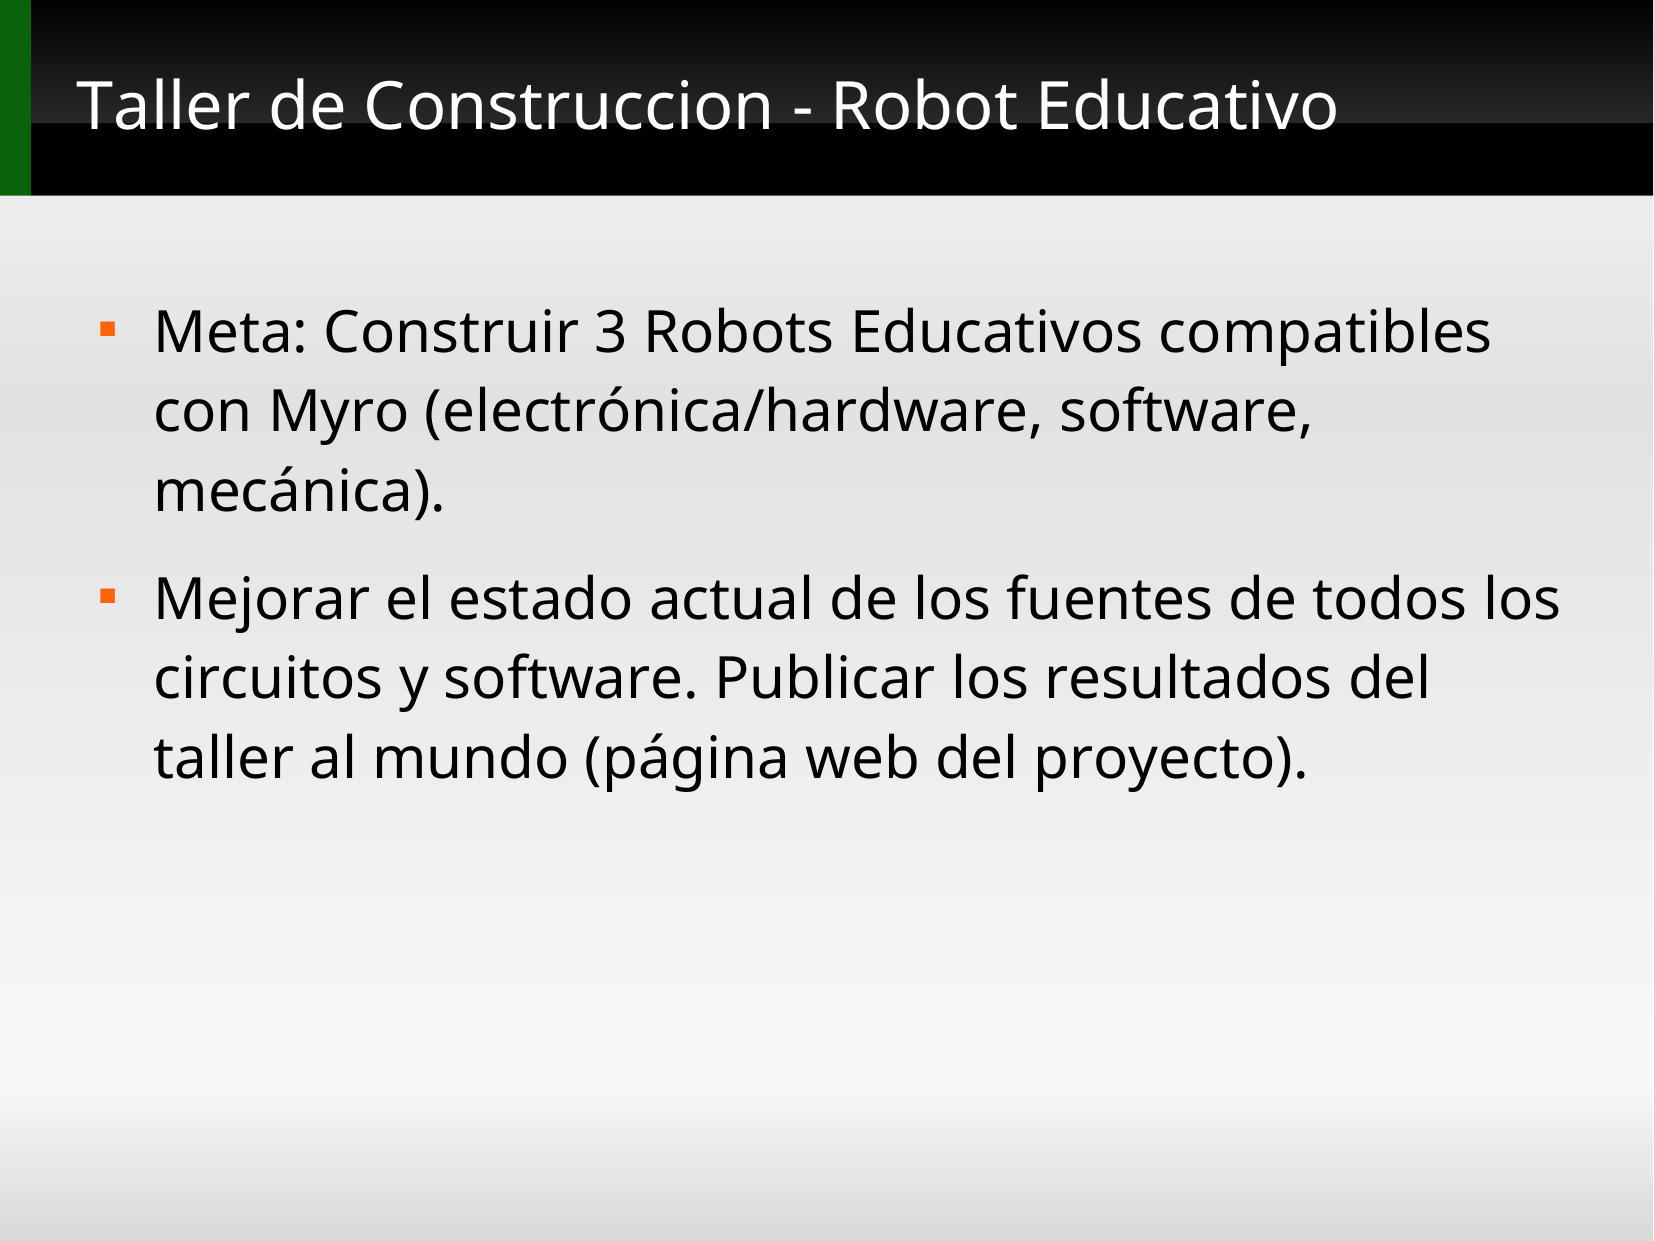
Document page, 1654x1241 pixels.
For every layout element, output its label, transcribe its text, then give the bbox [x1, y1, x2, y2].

list Meta: Construir 3 Robots Educativos compatibles con Myro (electrónica/hardware, software, mecánica). Mejorar el estado actual de los fuentes de todos los circuitos y software. Publicar los resultados del taller al mundo (página web del proyecto). [82, 290, 1571, 1095]
title Taller de Construccion - Robot Educativo [76, 0, 1565, 208]
picture [0, 0, 1654, 1241]
